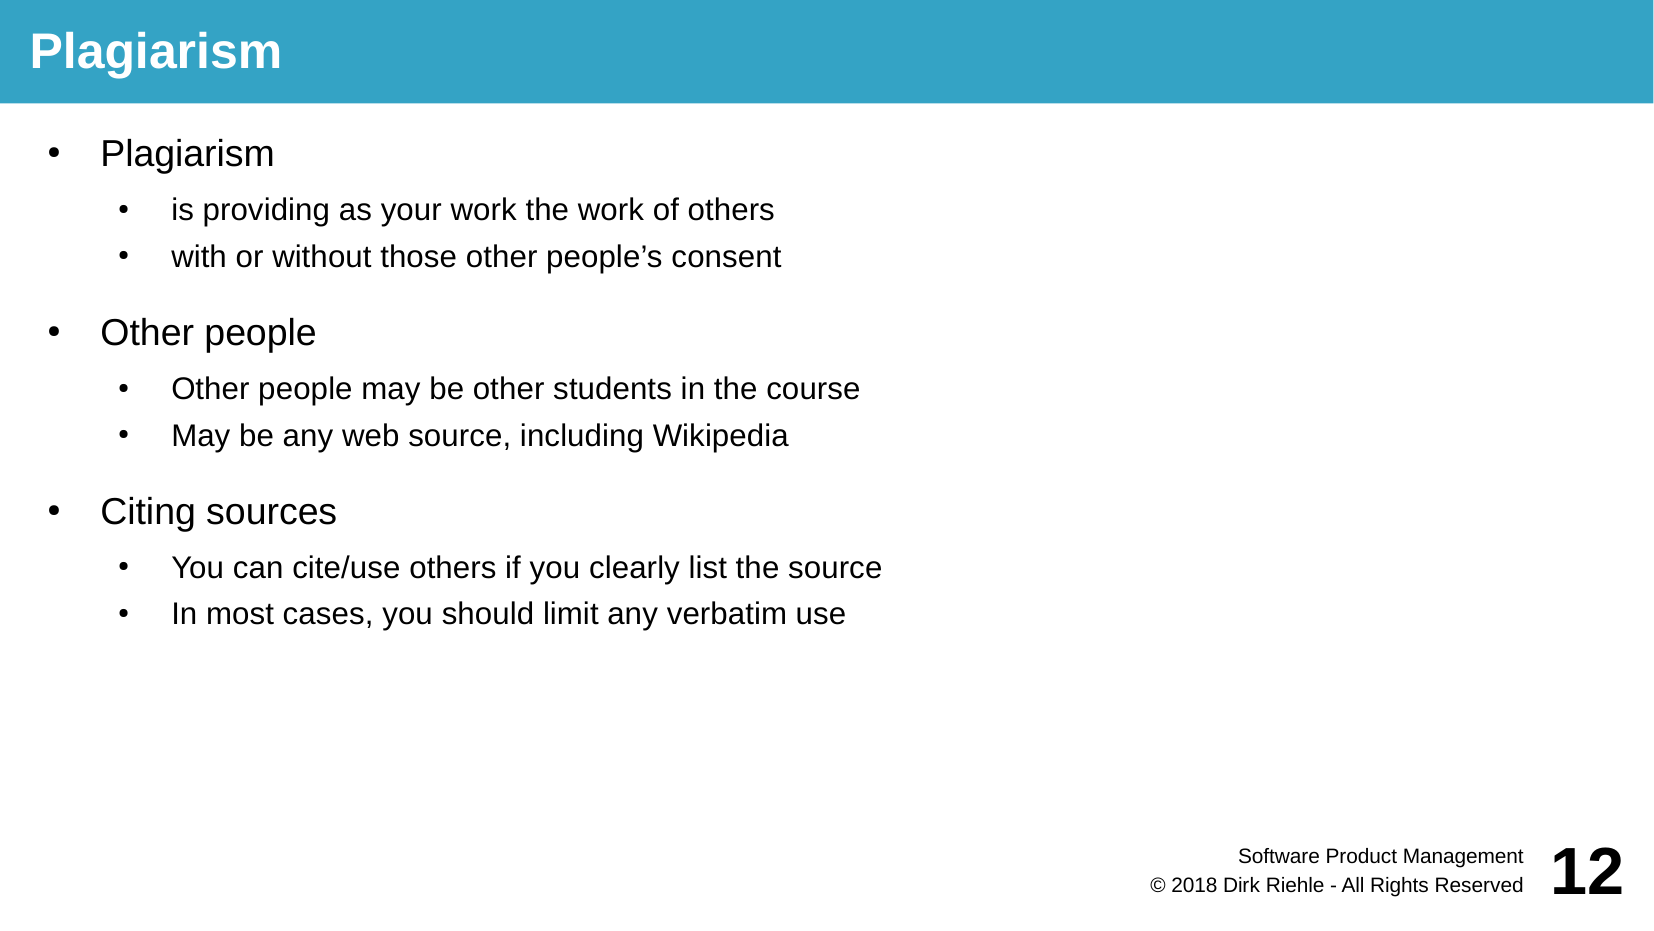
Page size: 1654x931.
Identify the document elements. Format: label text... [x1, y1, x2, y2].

list Plagiarism is providing as your work the work of others with or without those other people’s consent Other people Other people may be other students in the course May be any web source, including Wikipedia Citing sources You can cite/use others if you clearly list the source In most cases, you should limit any verbatim use [29, 132, 1625, 798]
title Plagiarism [0, 0, 1654, 104]
